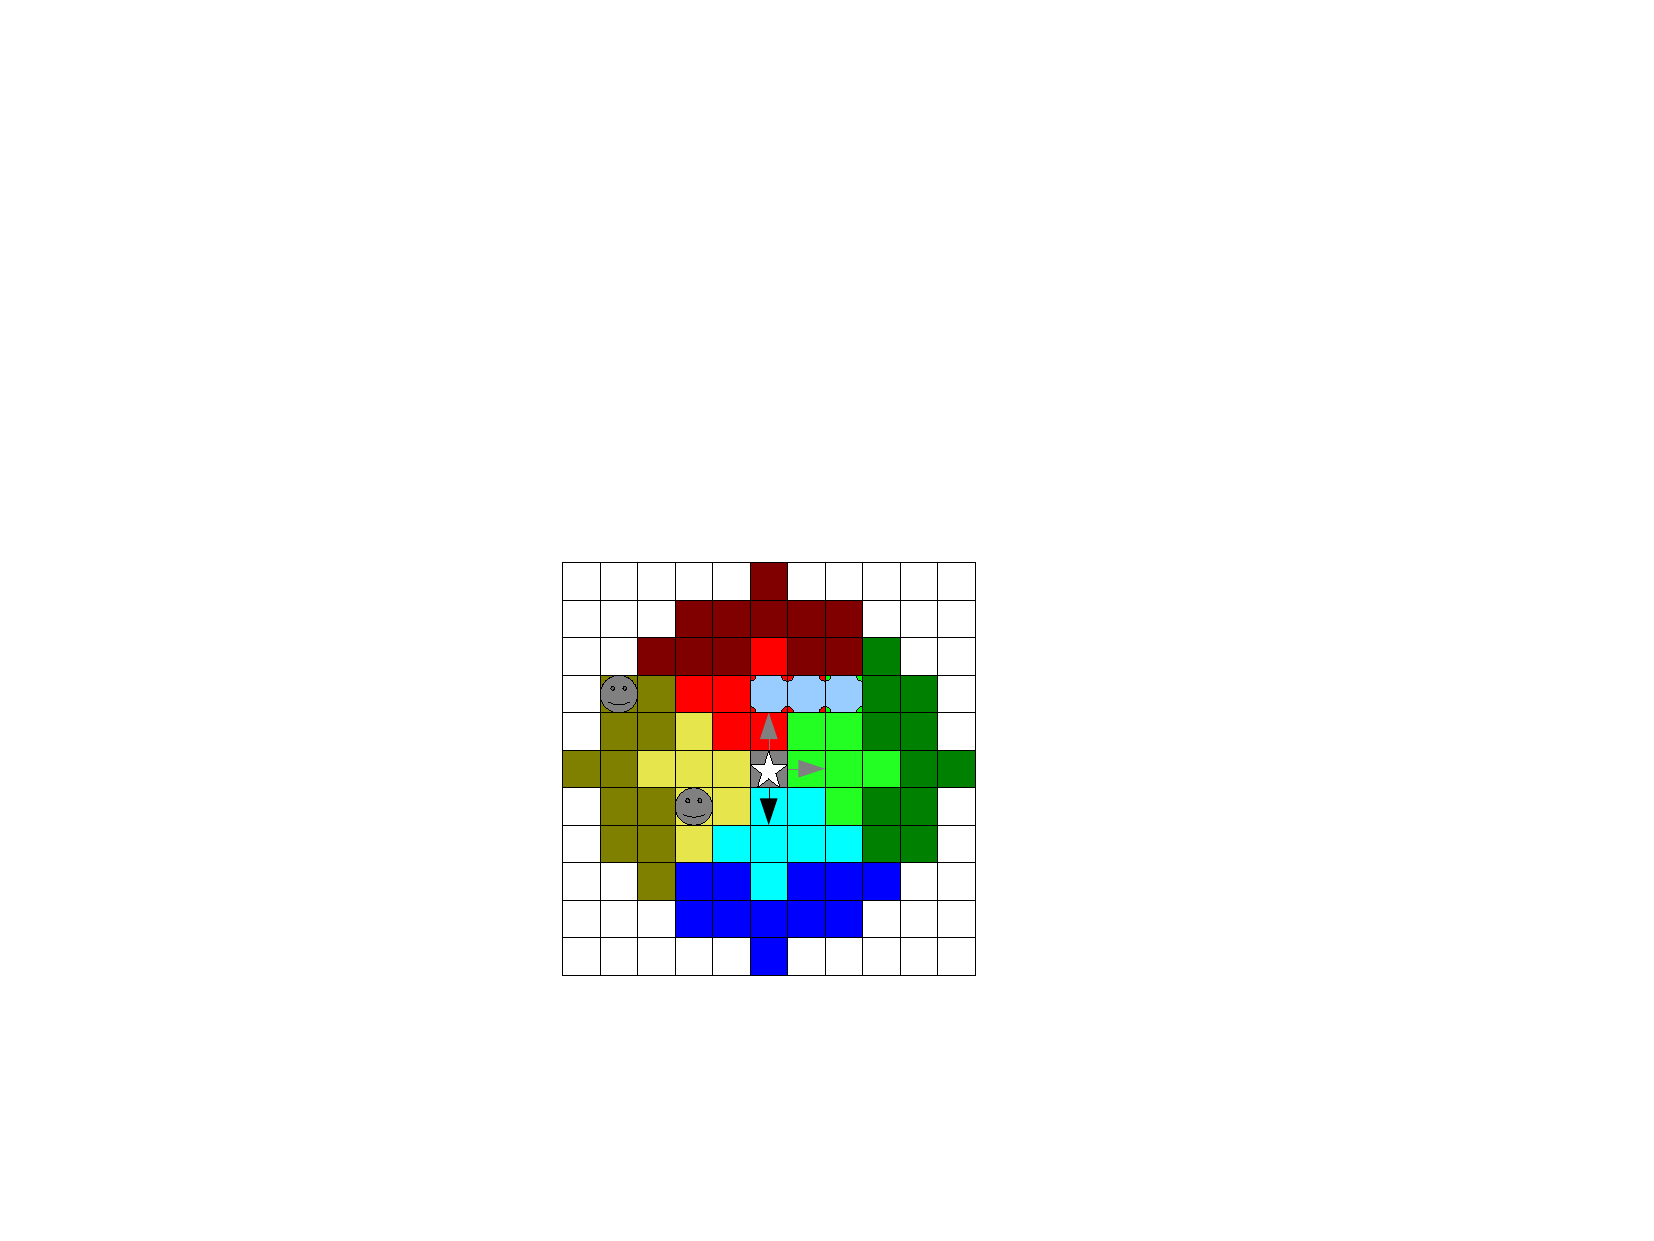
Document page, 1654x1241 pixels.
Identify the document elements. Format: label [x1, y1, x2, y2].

text_box [562, 562, 976, 976]
